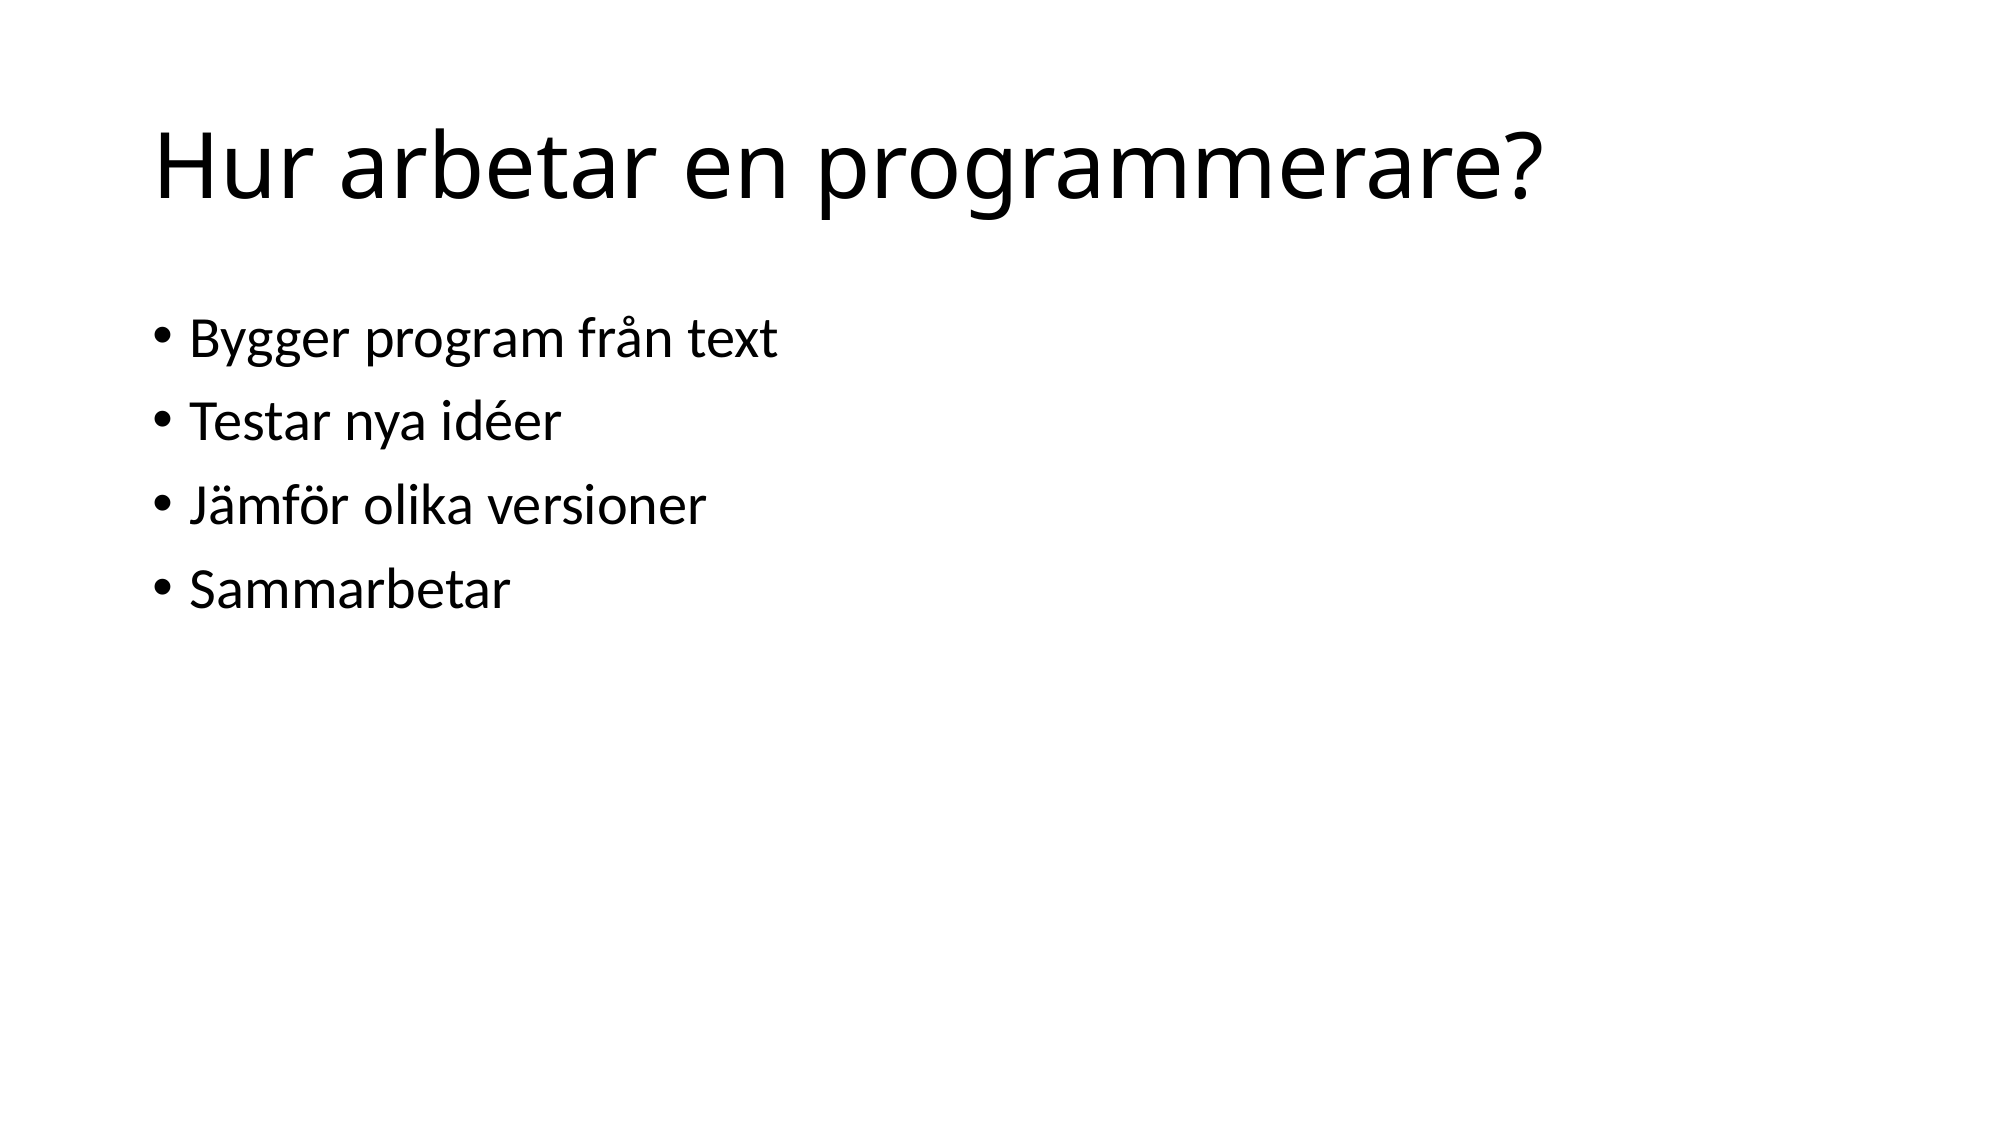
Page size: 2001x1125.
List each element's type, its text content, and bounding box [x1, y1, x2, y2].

title Hur arbetar en programmerare? [137, 59, 1863, 278]
list Bygger program från text Testar nya idéer Jämför olika versioner Sammarbetar [137, 299, 1863, 1014]
